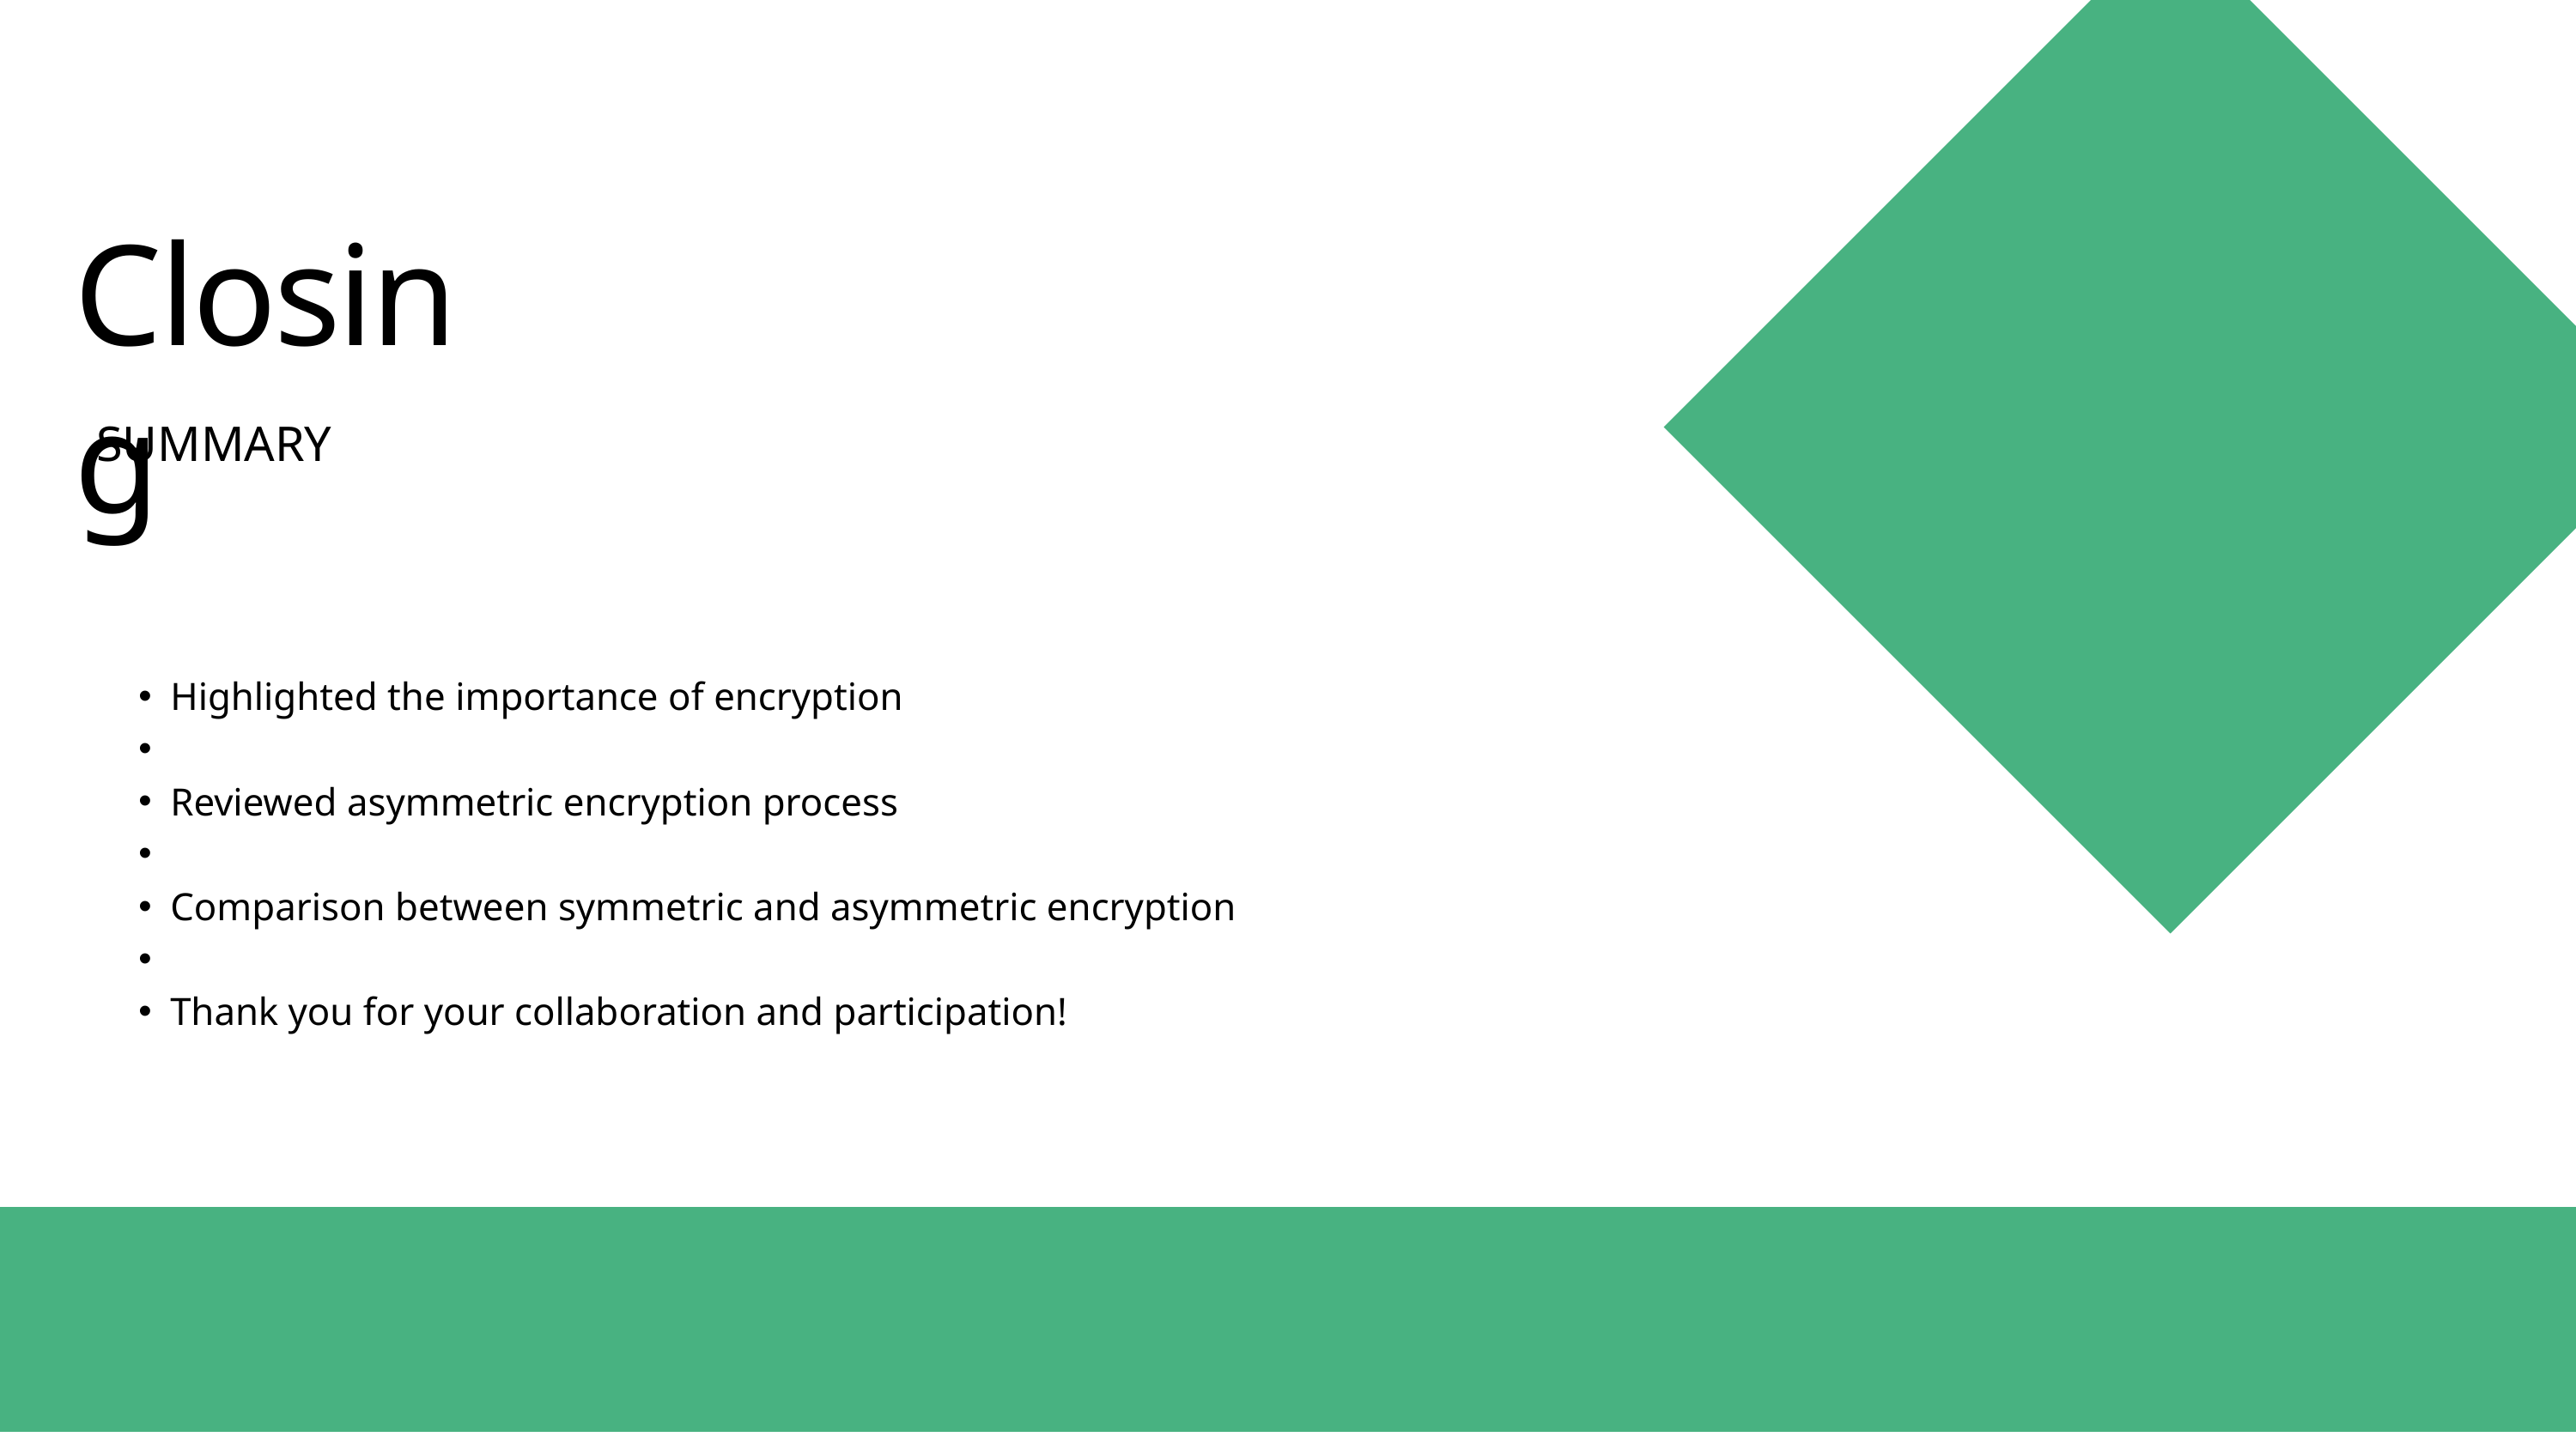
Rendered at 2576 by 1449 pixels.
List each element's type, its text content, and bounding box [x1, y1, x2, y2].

text_box [0, 1207, 2576, 1432]
text_box [1663, 0, 2576, 934]
text_box SUMMARY [96, 409, 365, 534]
text_box Closing [74, 206, 467, 541]
text_box Highlighted the importance of encryption Reviewed asymmetric encryption process Comparison between symmetric and asymmetric encryption Thank you for your collaboration and participation! [74, 664, 1724, 1034]
